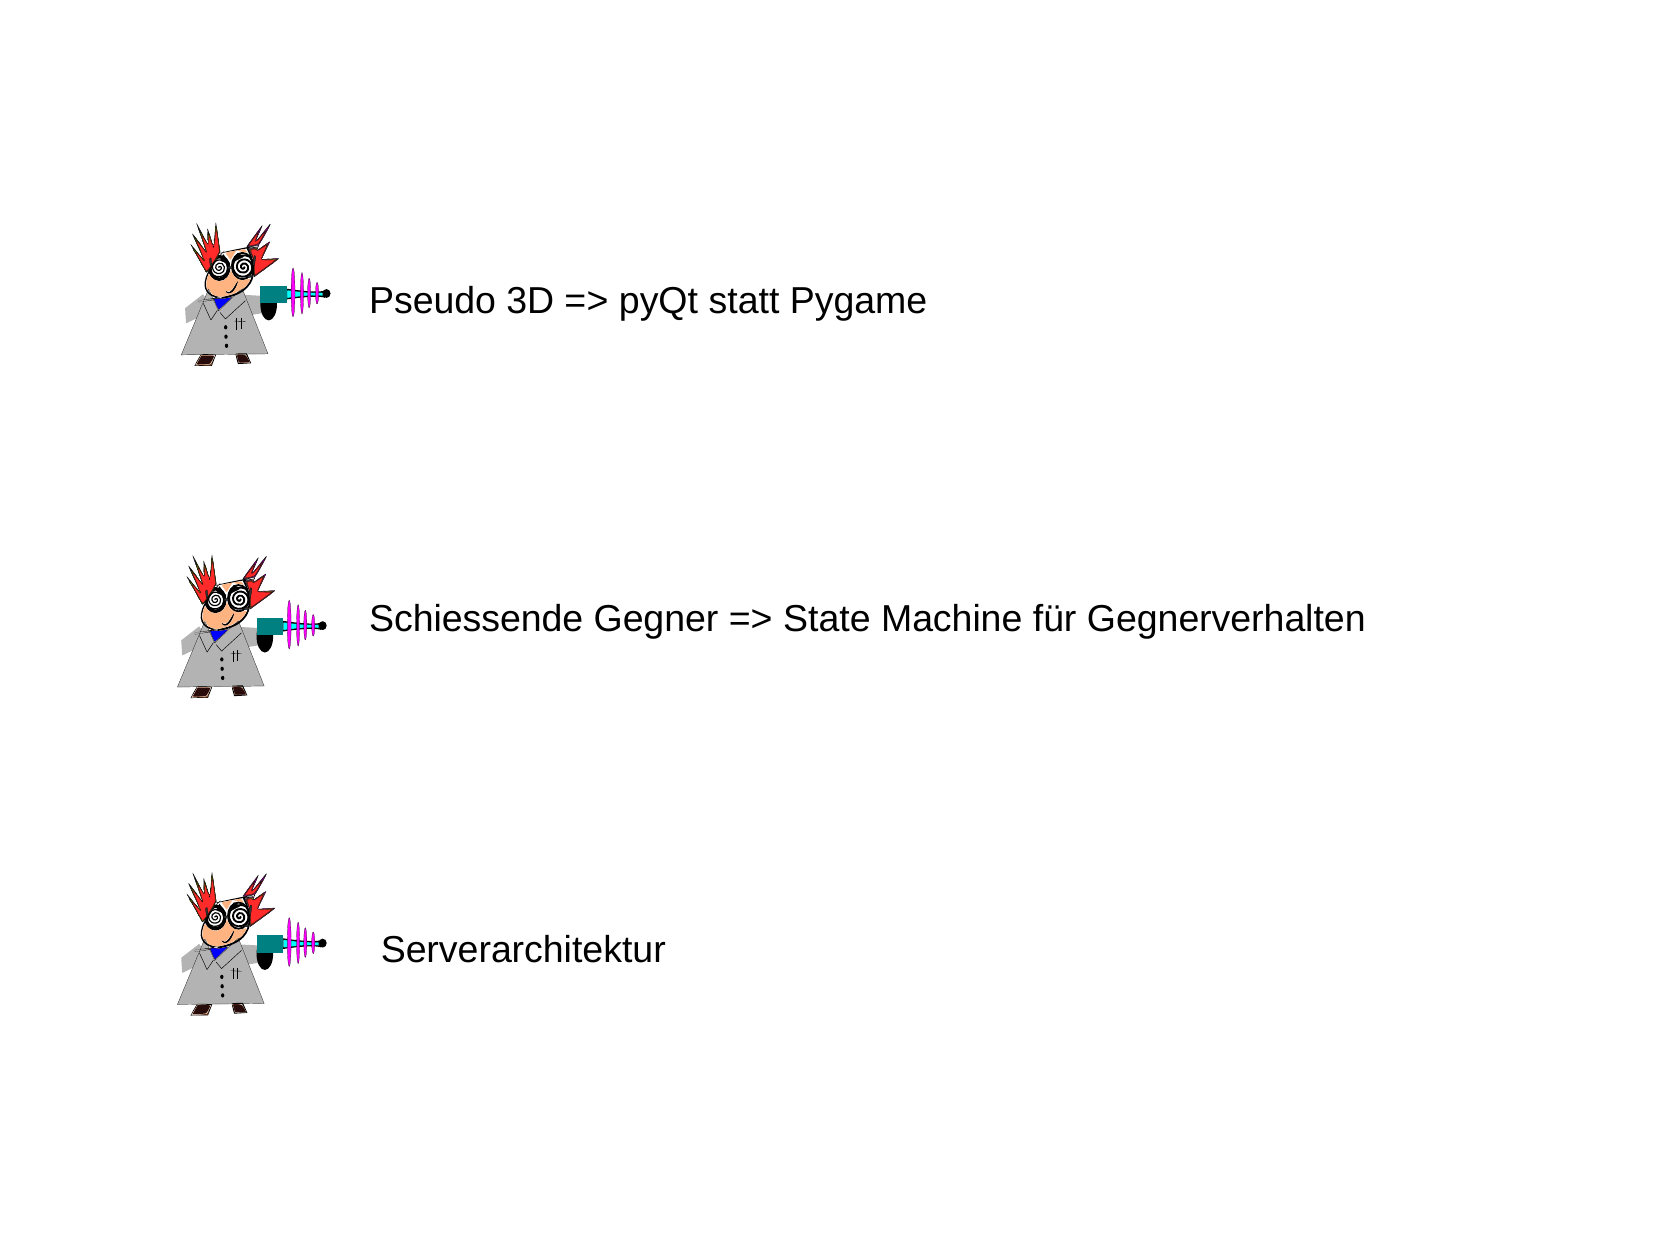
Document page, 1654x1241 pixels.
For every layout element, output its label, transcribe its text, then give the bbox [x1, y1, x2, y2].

text_box Schiessende Gegner => State Machine für Gegnerverhalten [354, 590, 1406, 702]
picture [177, 872, 327, 1016]
text_box Serverarchitektur [366, 921, 922, 979]
picture [177, 555, 327, 699]
text_box Pseudo 3D => pyQt statt Pygame [354, 271, 957, 413]
picture [181, 222, 331, 367]
